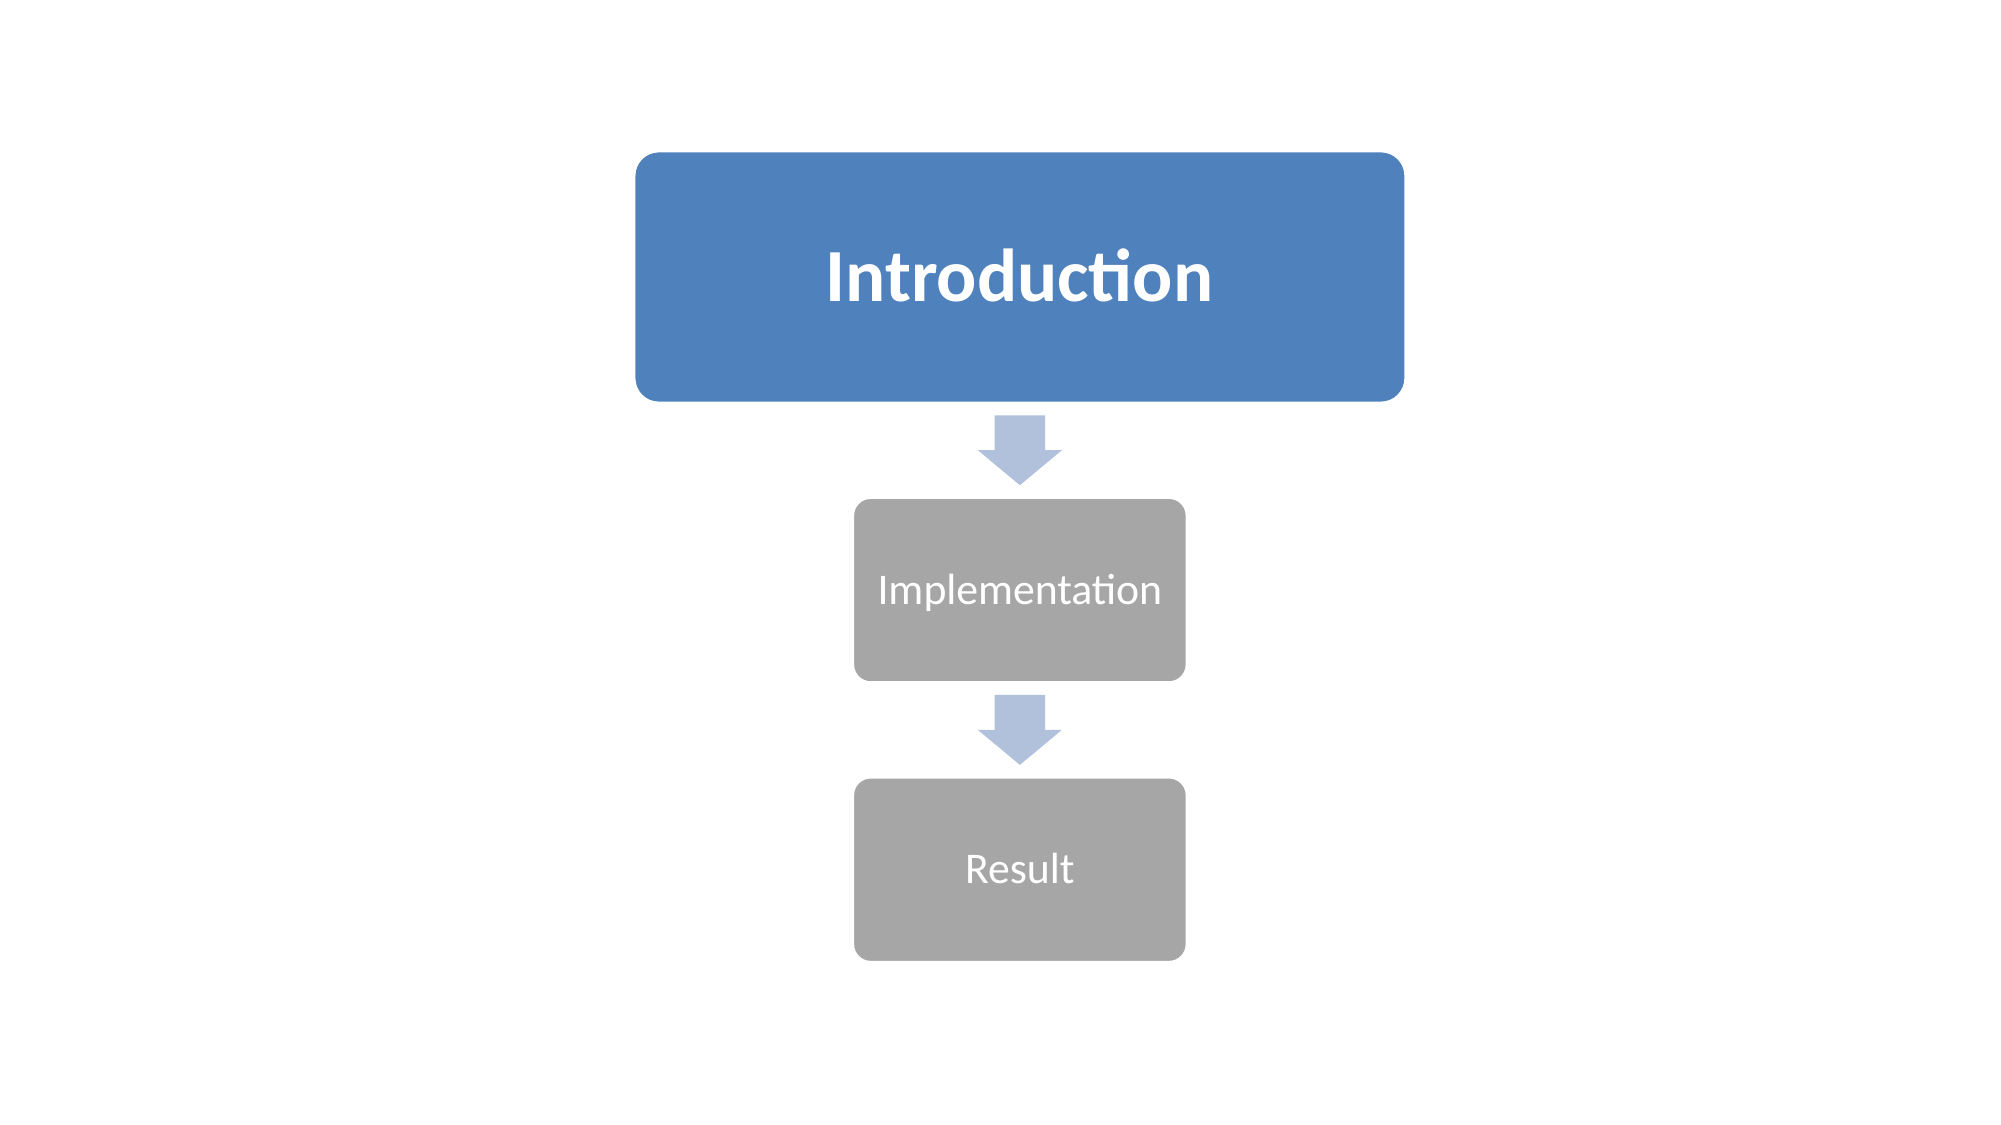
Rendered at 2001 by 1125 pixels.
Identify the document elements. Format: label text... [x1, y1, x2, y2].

text_box Result [852, 776, 1188, 963]
text_box Introduction [633, 150, 1407, 404]
text_box Implementation [852, 496, 1188, 684]
text_box [977, 694, 1062, 765]
text_box [977, 415, 1062, 486]
